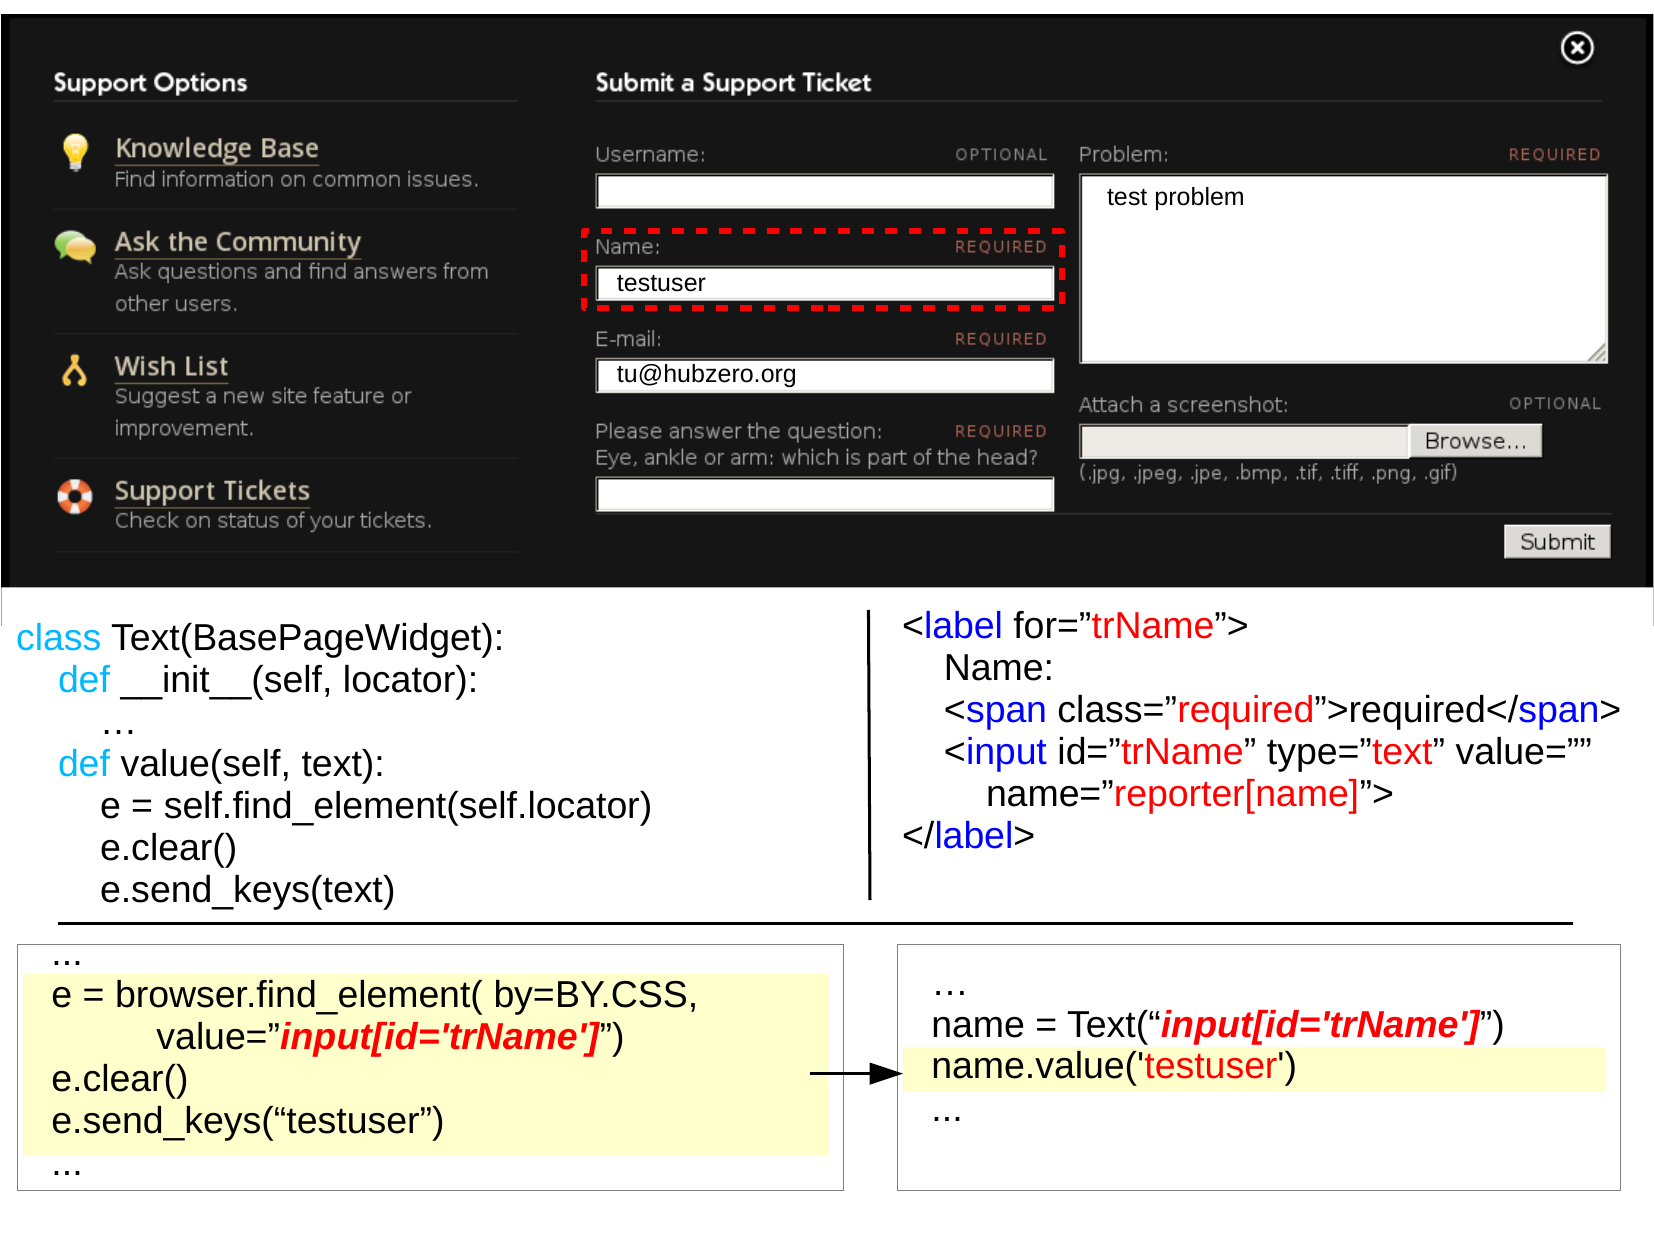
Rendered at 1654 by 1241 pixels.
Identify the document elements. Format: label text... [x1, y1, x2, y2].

text_box tu@hubzero.org [602, 352, 812, 395]
text_box class Text(BasePageWidget): def __init__(self, locator): … def value(self, text): e = self.find_element(self.locator) e.clear() e.send_keys(text) [1, 609, 668, 918]
text_box testuser [602, 260, 722, 304]
picture [1, 14, 1654, 587]
text_box … name = Text(“input[id='trName']”) name.value('testuser') ... [916, 953, 1576, 1137]
text_box [1, 587, 1654, 1212]
text_box <label for=”trName”> Name: <span class=”required”>required</span> <input id=”trName” type=”text” value=”” name=”reporter[name]”> </label> [887, 597, 1637, 865]
text_box test problem [1092, 175, 1261, 218]
text_box ... e = browser.find_element( by=BY.CSS, value=”input[id='trName']”) e.clear() e.send_keys(“testuser”) ... [36, 924, 844, 1191]
